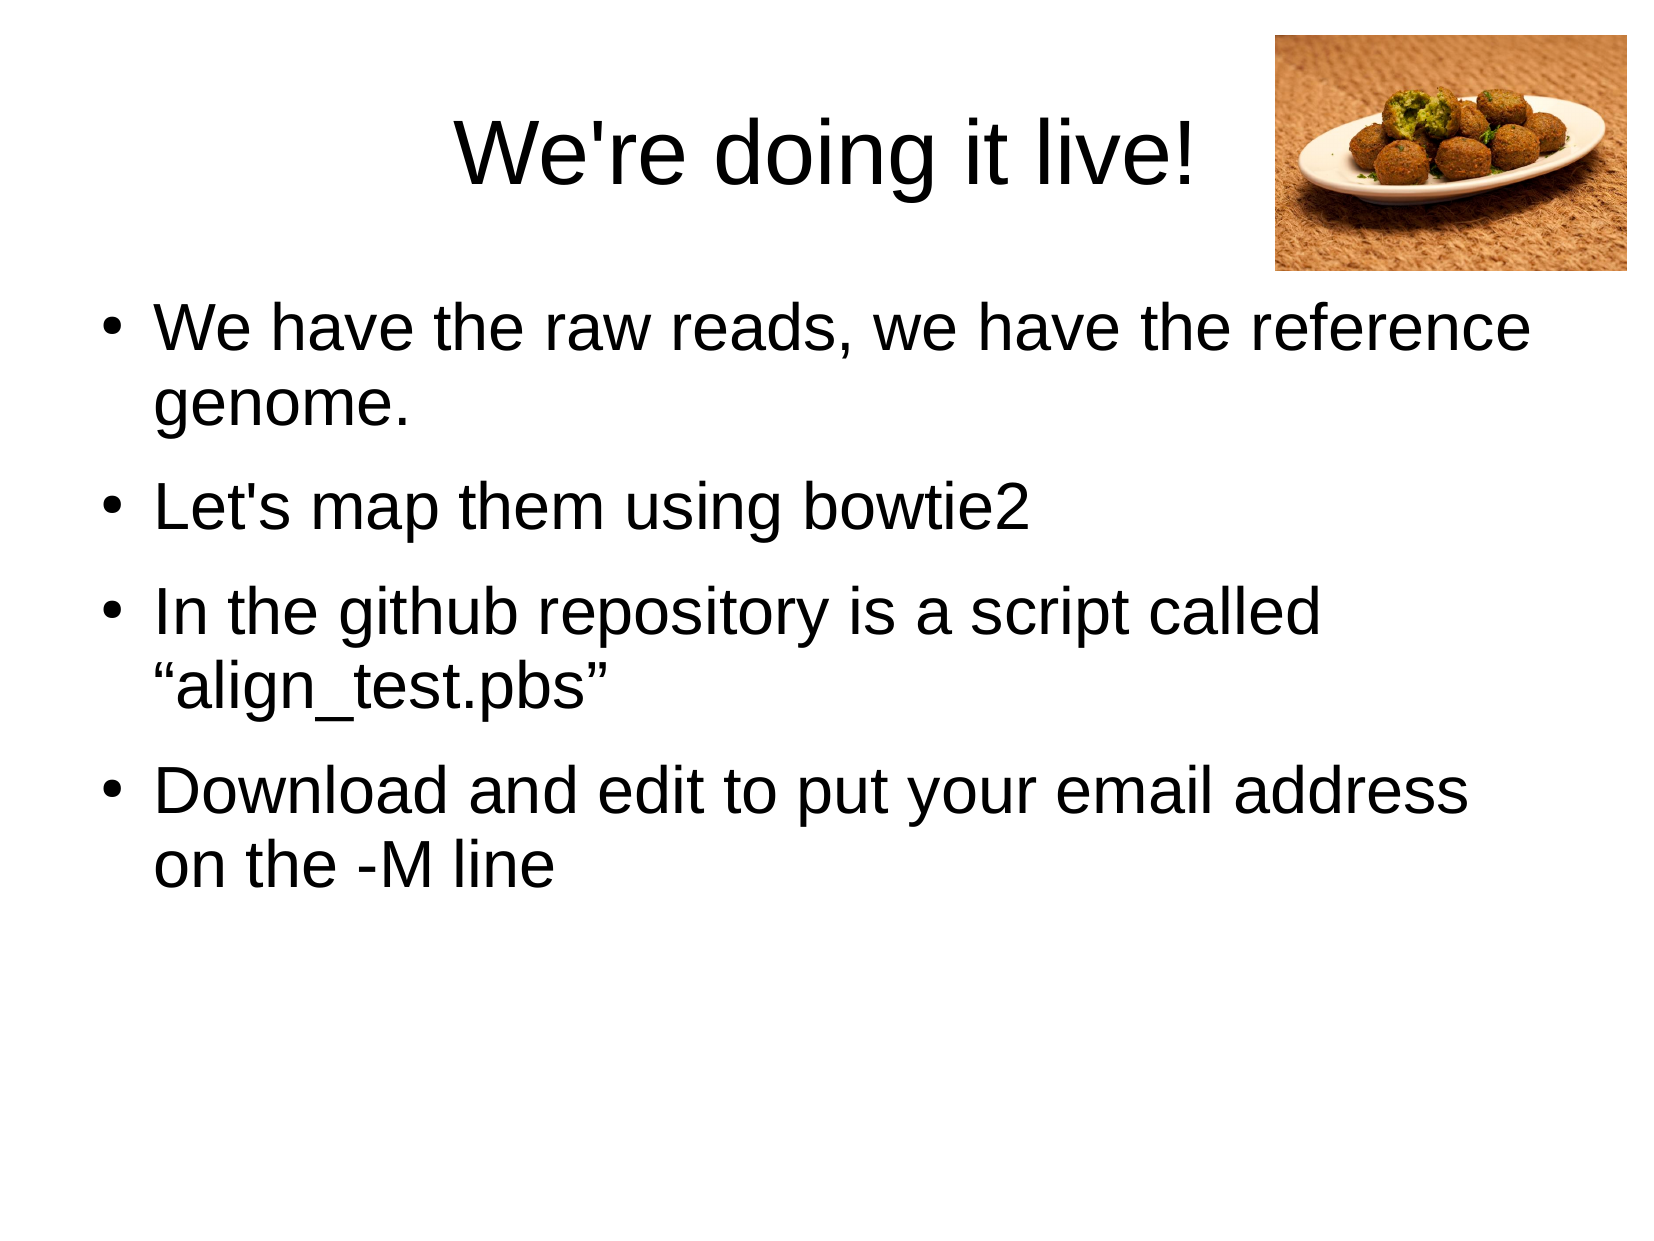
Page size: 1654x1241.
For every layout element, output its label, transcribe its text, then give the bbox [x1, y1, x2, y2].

list We have the raw reads, we have the reference genome. Let's map them using bowtie2 In the github repository is a script called “align_test.pbs” Download and edit to put your email address on the -M line [82, 290, 1538, 1010]
title We're doing it live! [82, 49, 1275, 257]
picture [1275, 35, 1627, 271]
